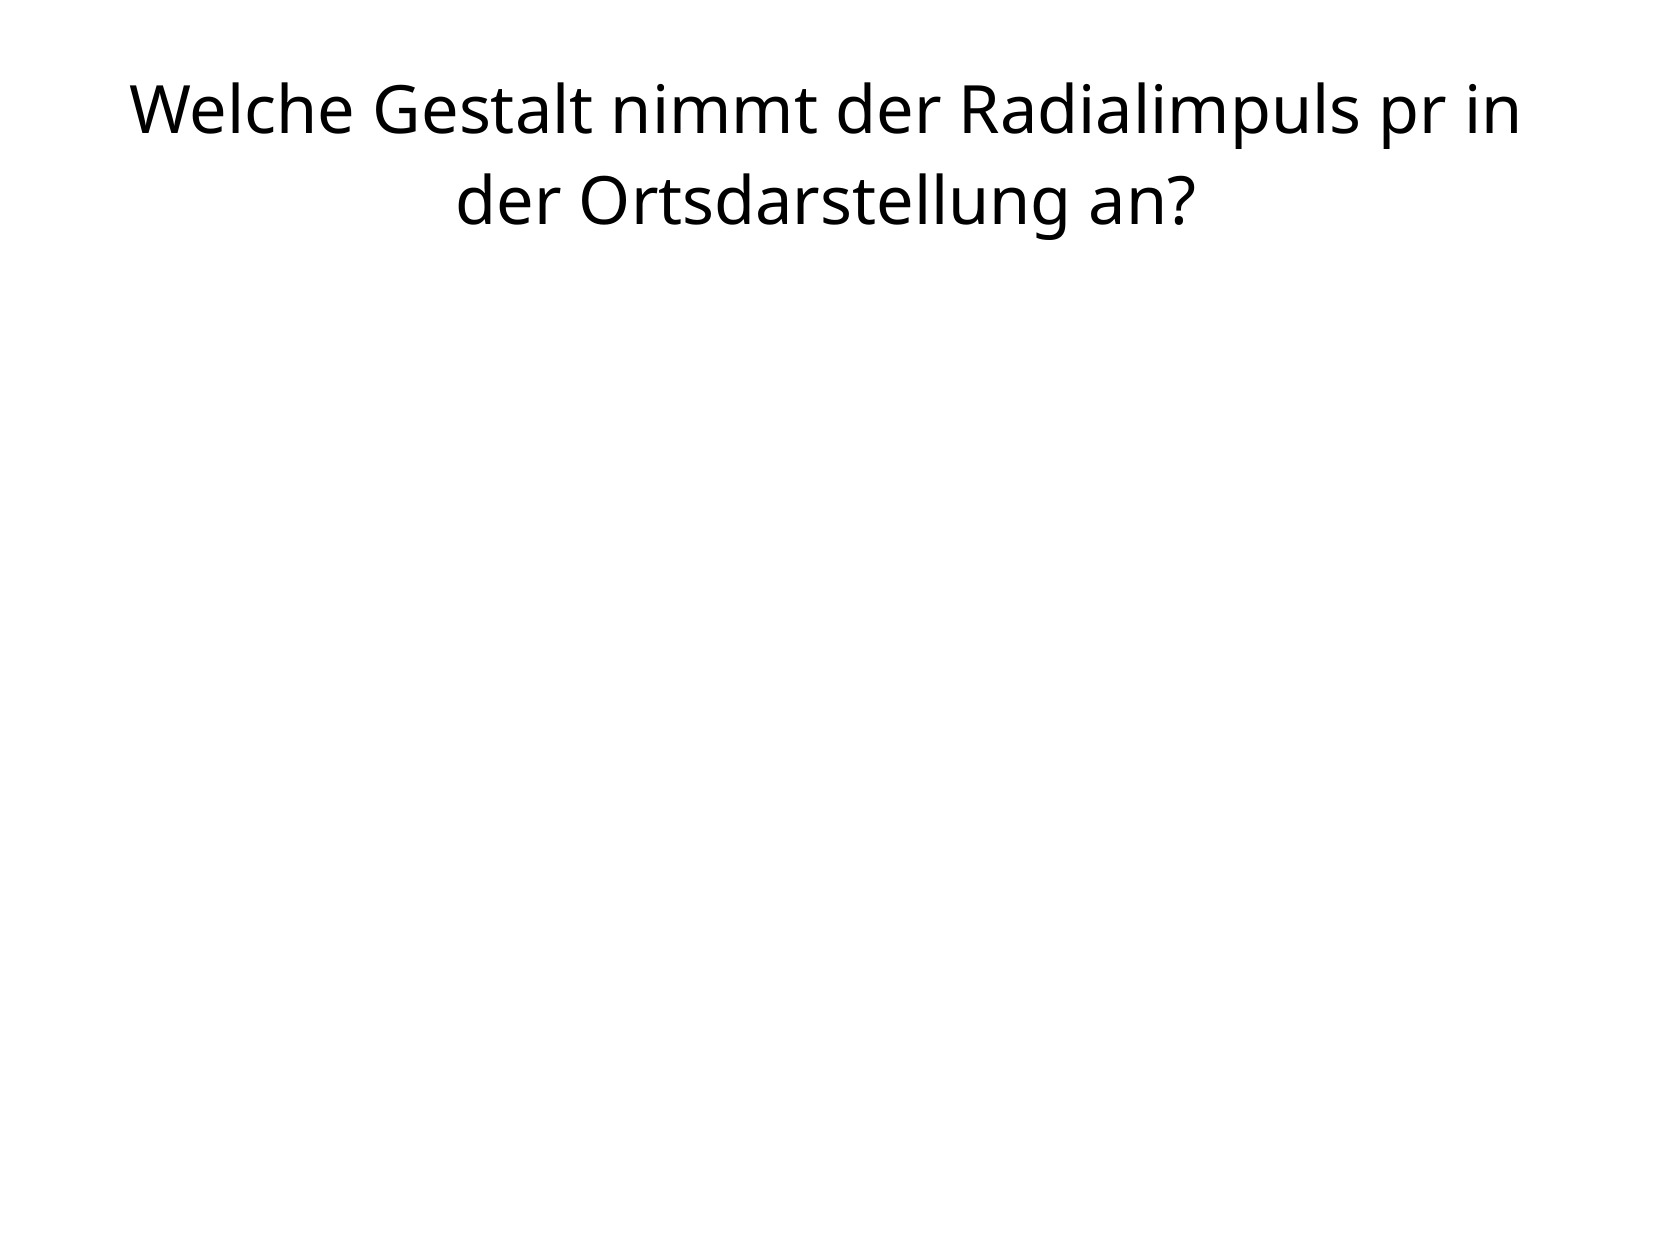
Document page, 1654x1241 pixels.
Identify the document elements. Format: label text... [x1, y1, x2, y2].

title Welche Gestalt nimmt der Radialimpuls pr in der Ortsdarstellung an? [82, 49, 1571, 257]
